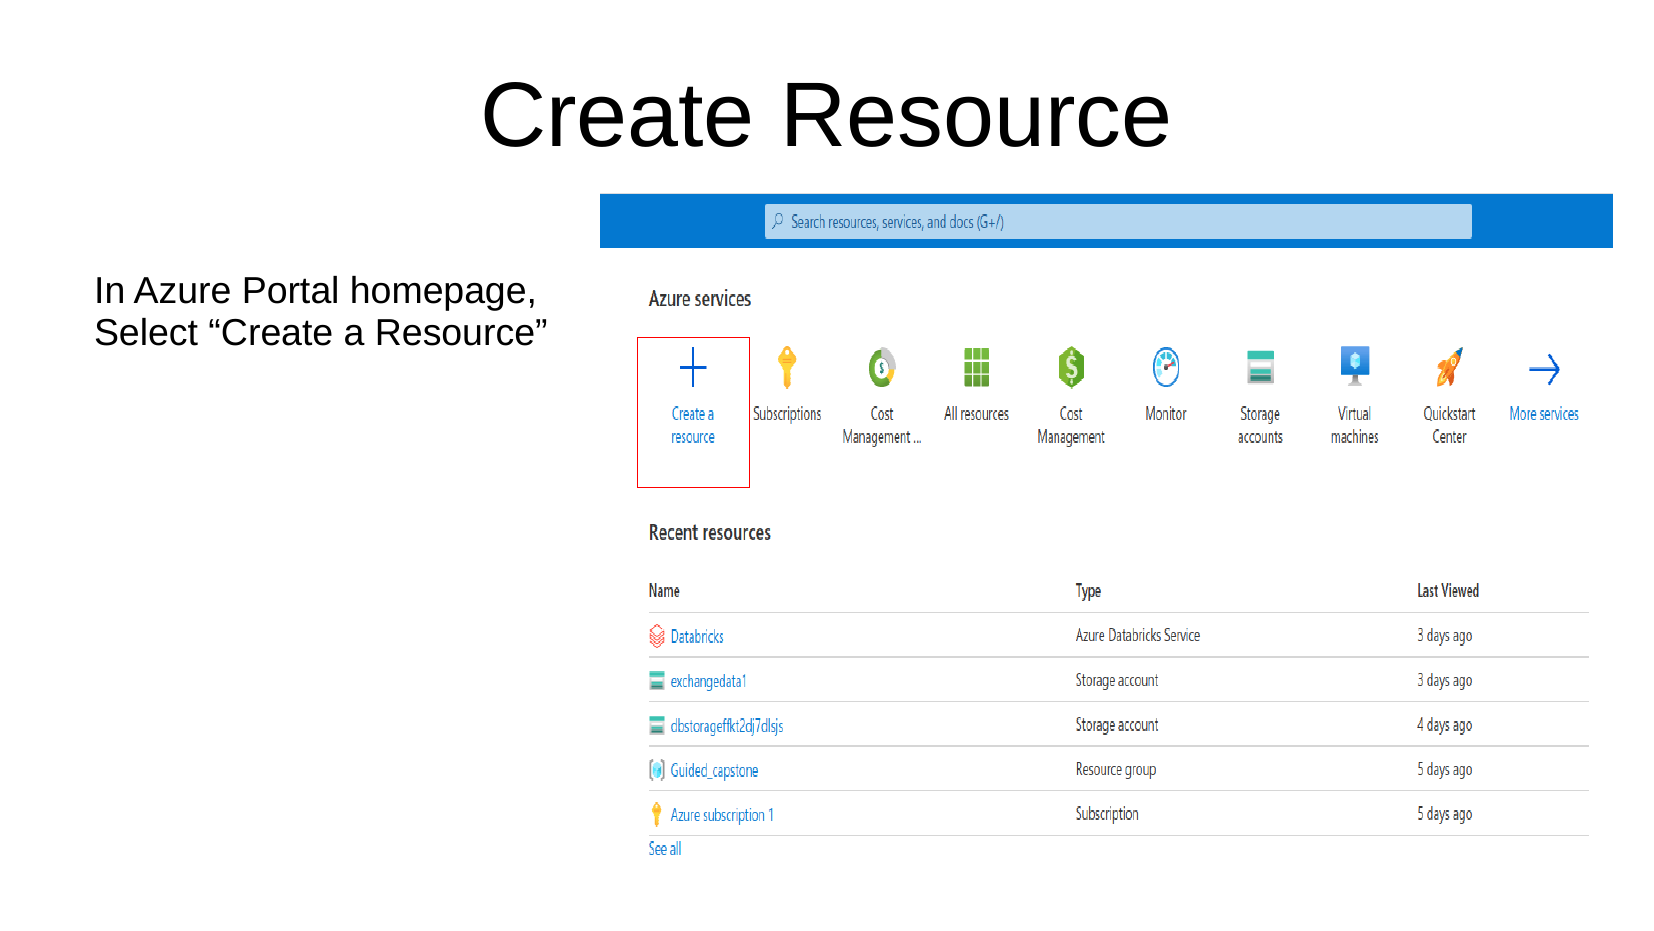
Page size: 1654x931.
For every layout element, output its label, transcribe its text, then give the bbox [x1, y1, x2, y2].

picture [600, 192, 1613, 873]
title Create Resource [82, 37, 1571, 193]
text_box In Azure Portal homepage, Select “Create a Resource” [79, 262, 563, 362]
